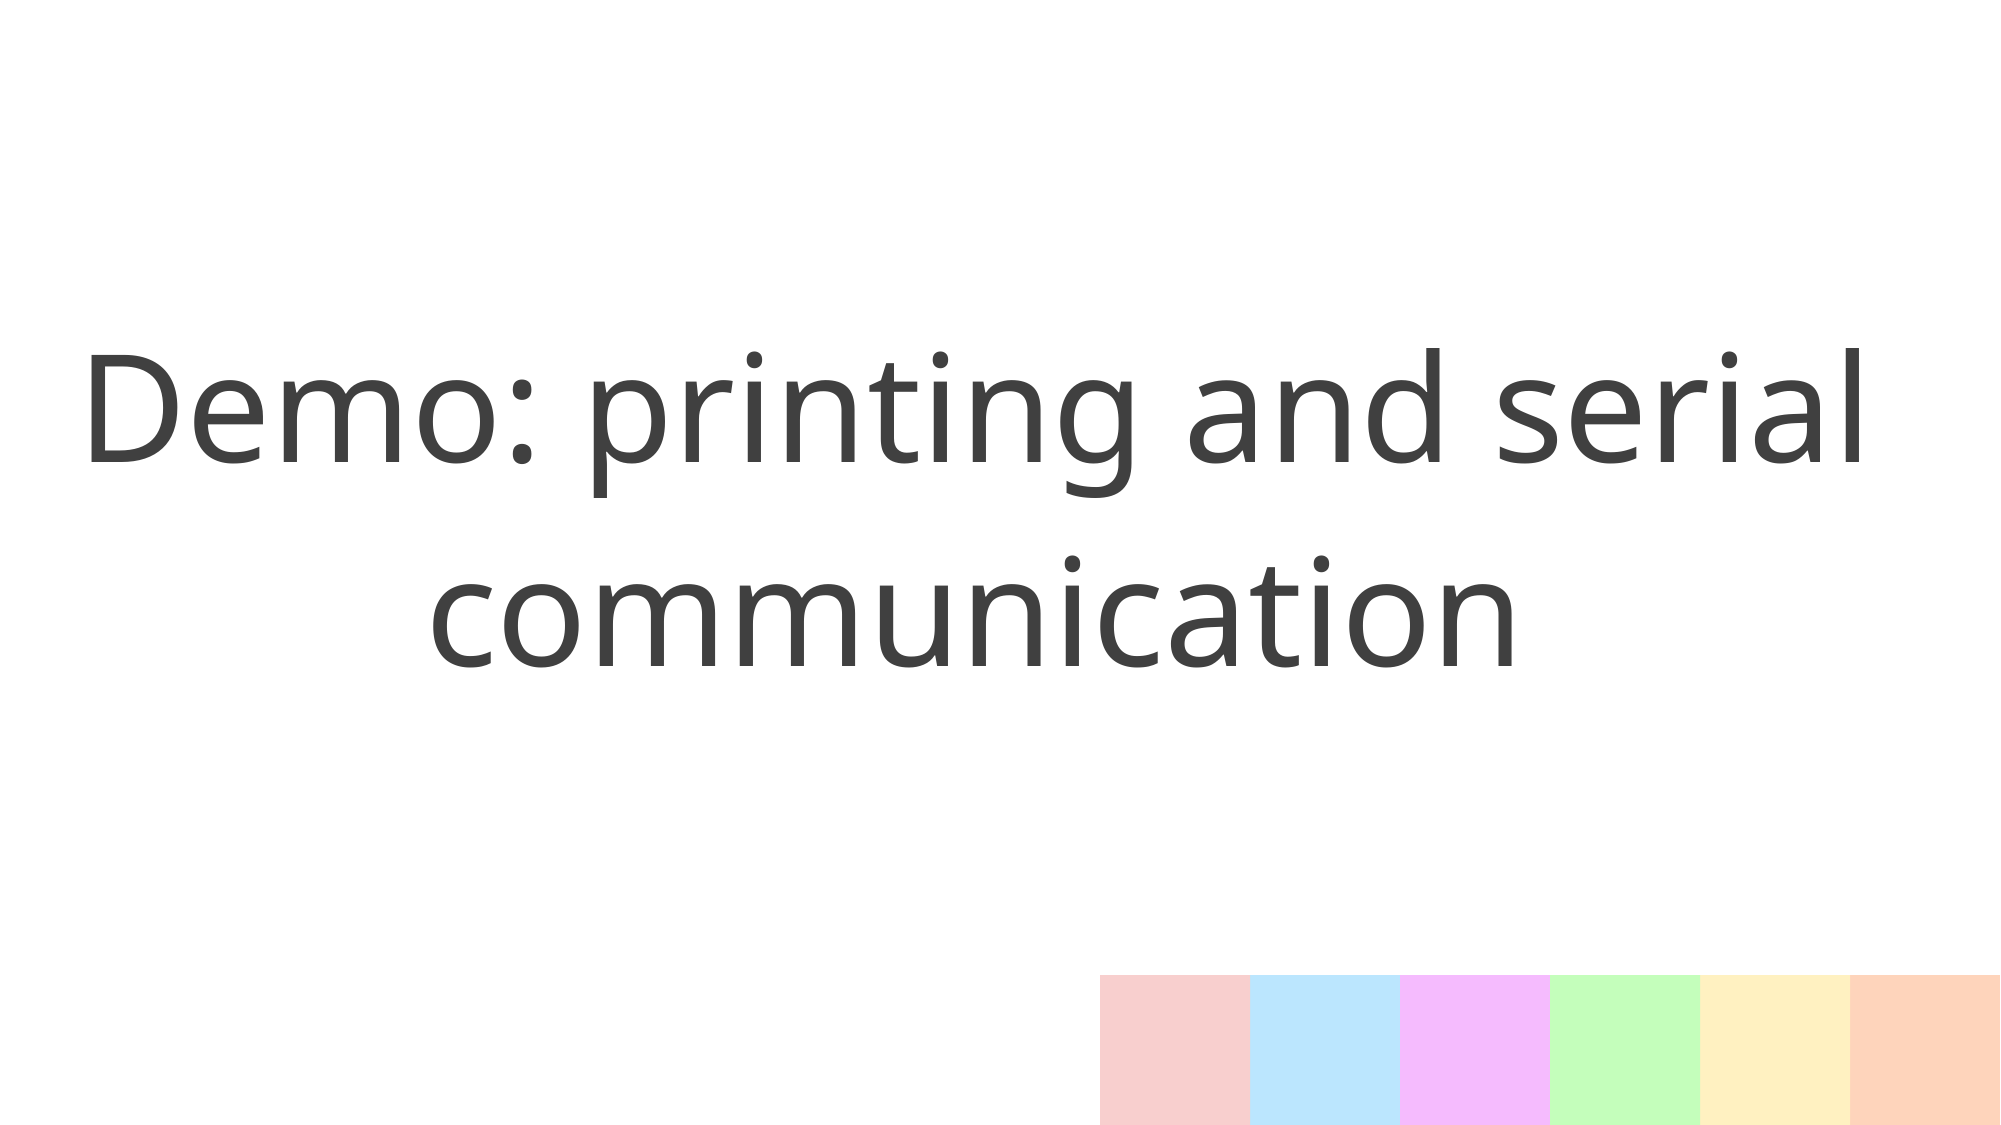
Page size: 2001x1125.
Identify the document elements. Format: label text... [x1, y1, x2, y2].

title Demo: printing and serial communication [75, 301, 1876, 712]
